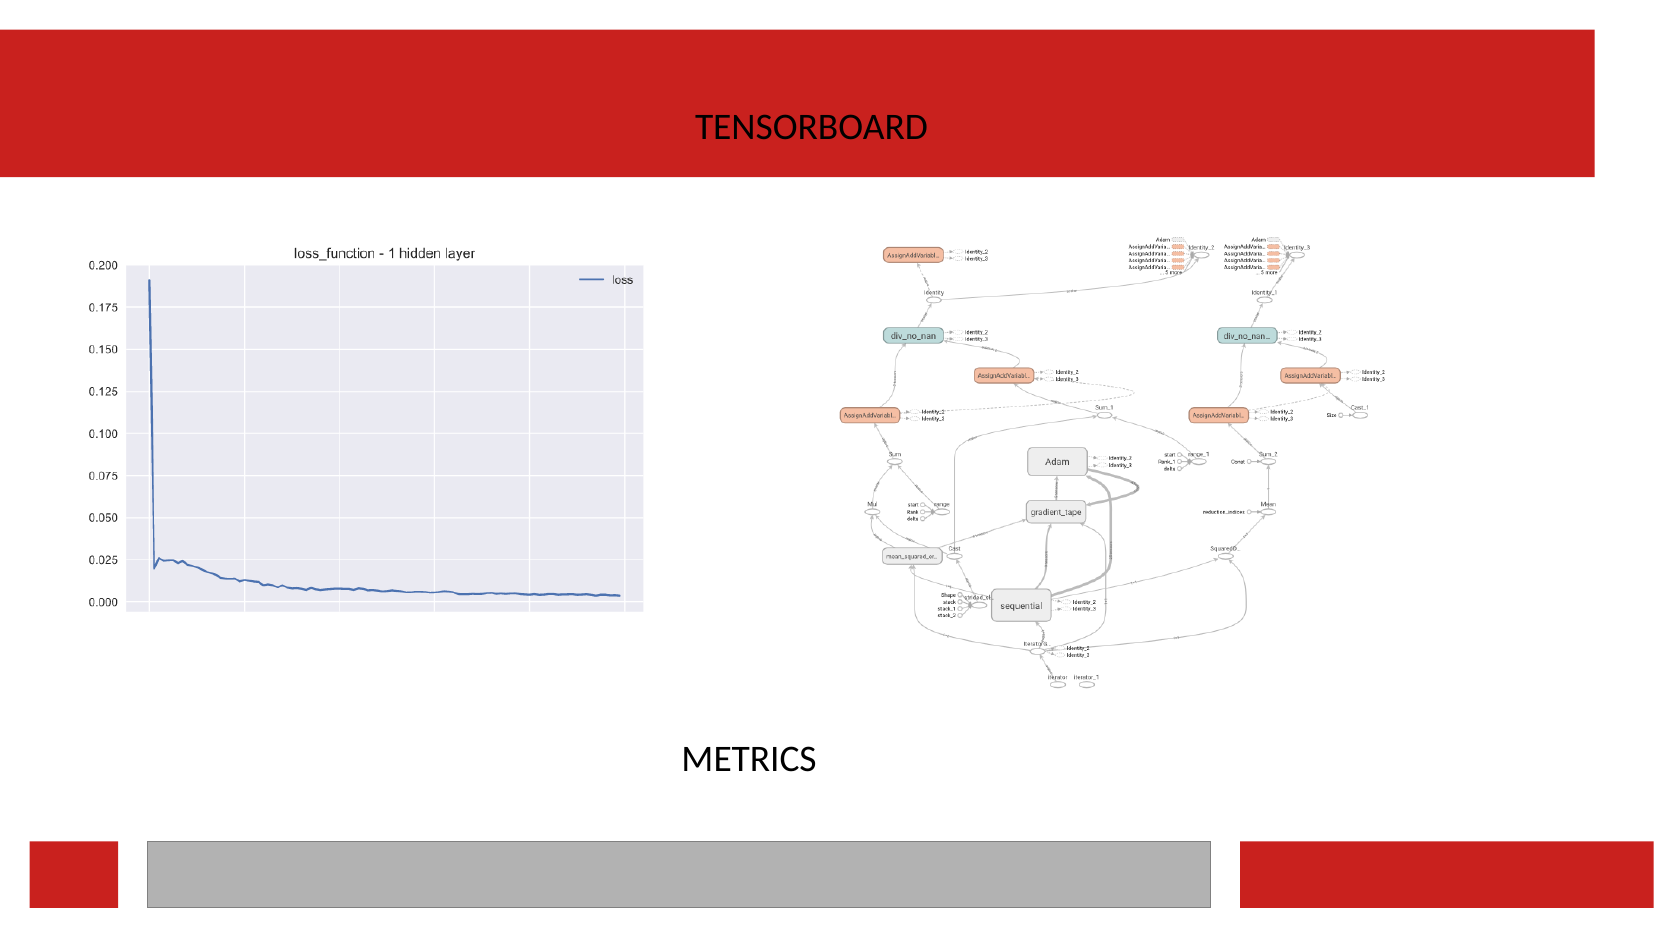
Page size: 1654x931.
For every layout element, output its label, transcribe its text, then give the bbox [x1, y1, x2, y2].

text_box METRICS [666, 726, 867, 786]
picture [826, 199, 1415, 727]
text_box TENSORBOARD [679, 94, 963, 156]
picture [80, 245, 680, 613]
